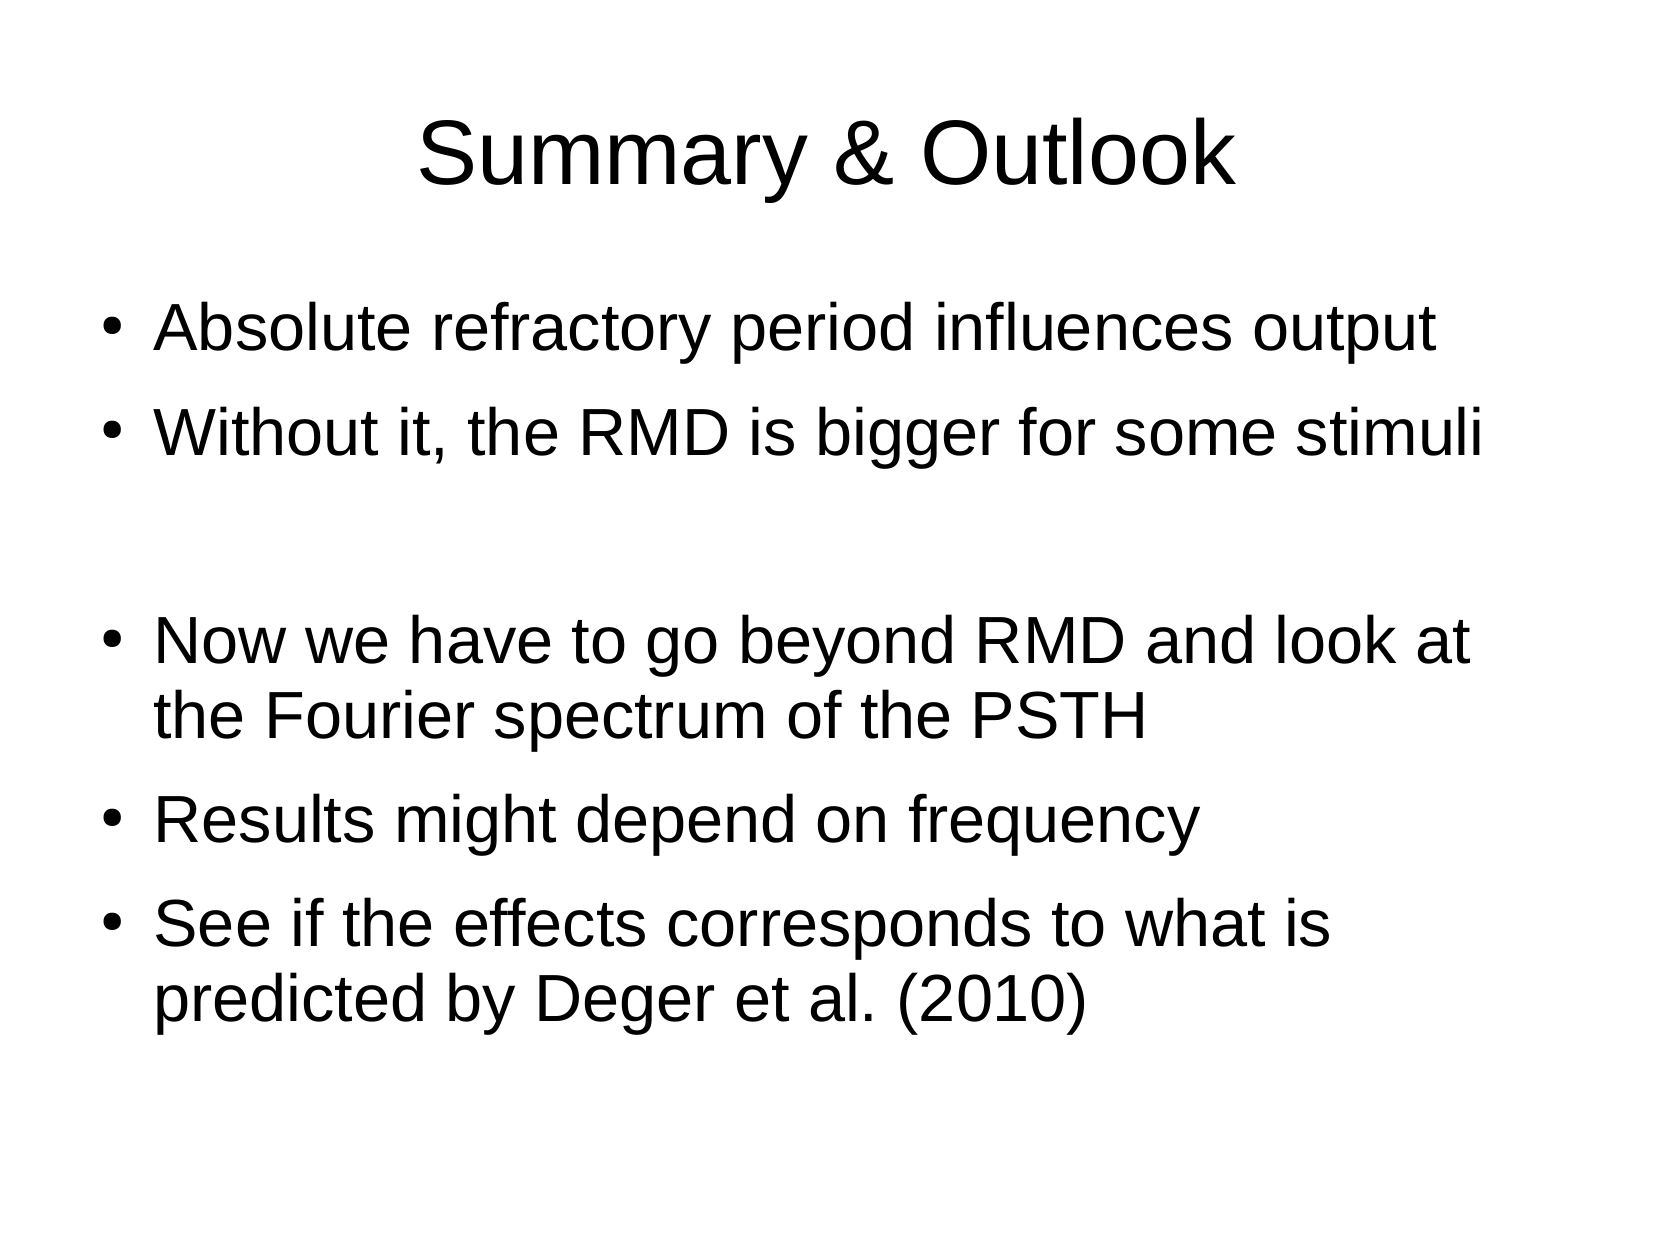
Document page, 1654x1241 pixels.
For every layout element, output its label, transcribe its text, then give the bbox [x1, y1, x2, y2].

list Absolute refractory period influences output Without it, the RMD is bigger for some stimuli Now we have to go beyond RMD and look at the Fourier spectrum of the PSTH Results might depend on frequency See if the effects corresponds to what is predicted by Deger et al. (2010) [82, 290, 1538, 1158]
title Summary & Outlook [82, 49, 1571, 257]
